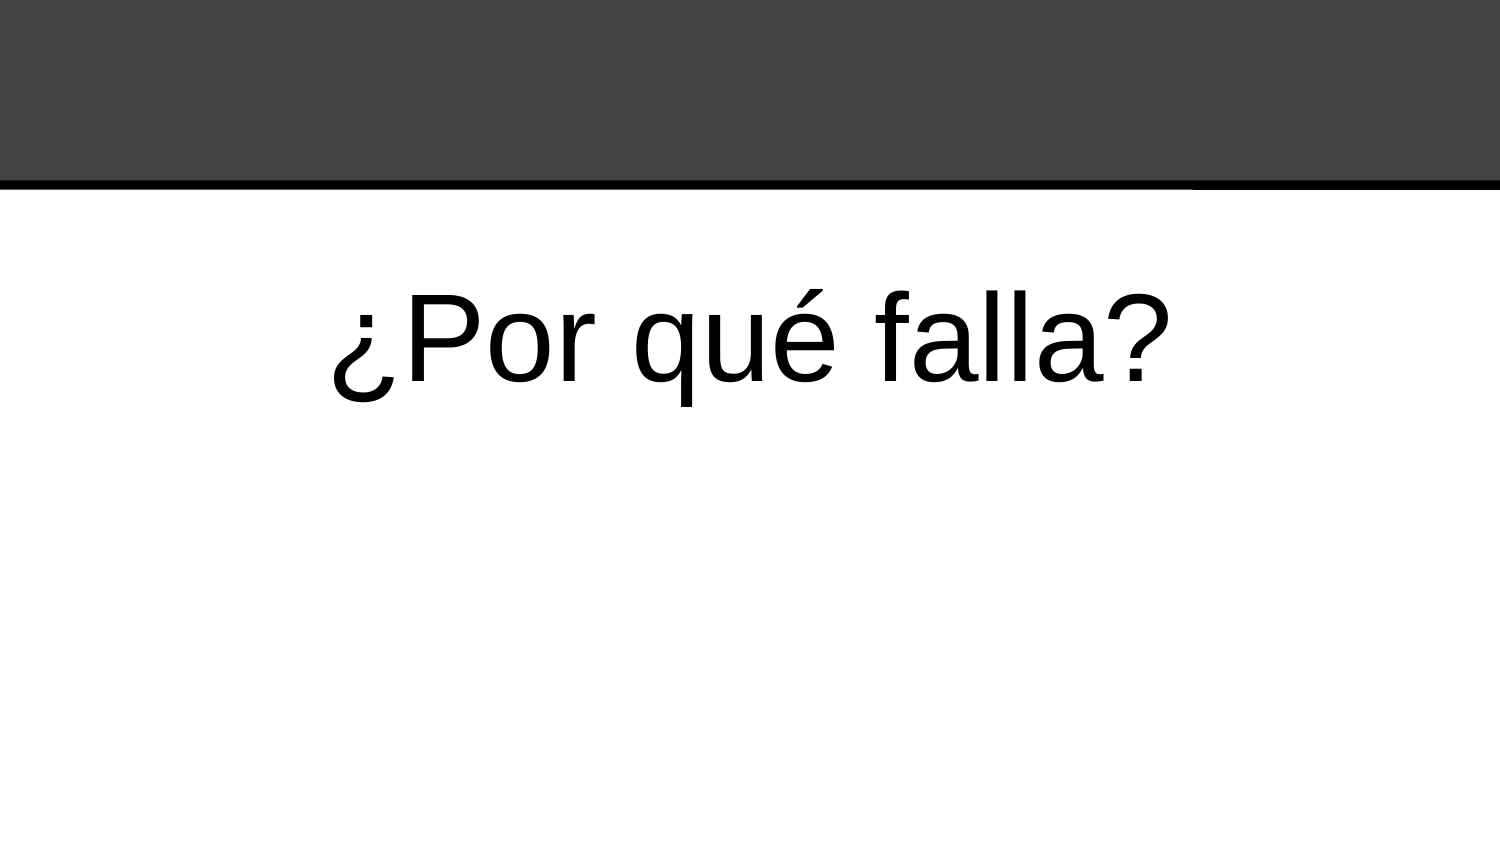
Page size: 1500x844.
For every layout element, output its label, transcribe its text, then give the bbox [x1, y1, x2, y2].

text_box ¿Por qué falla? [74, 196, 1425, 808]
